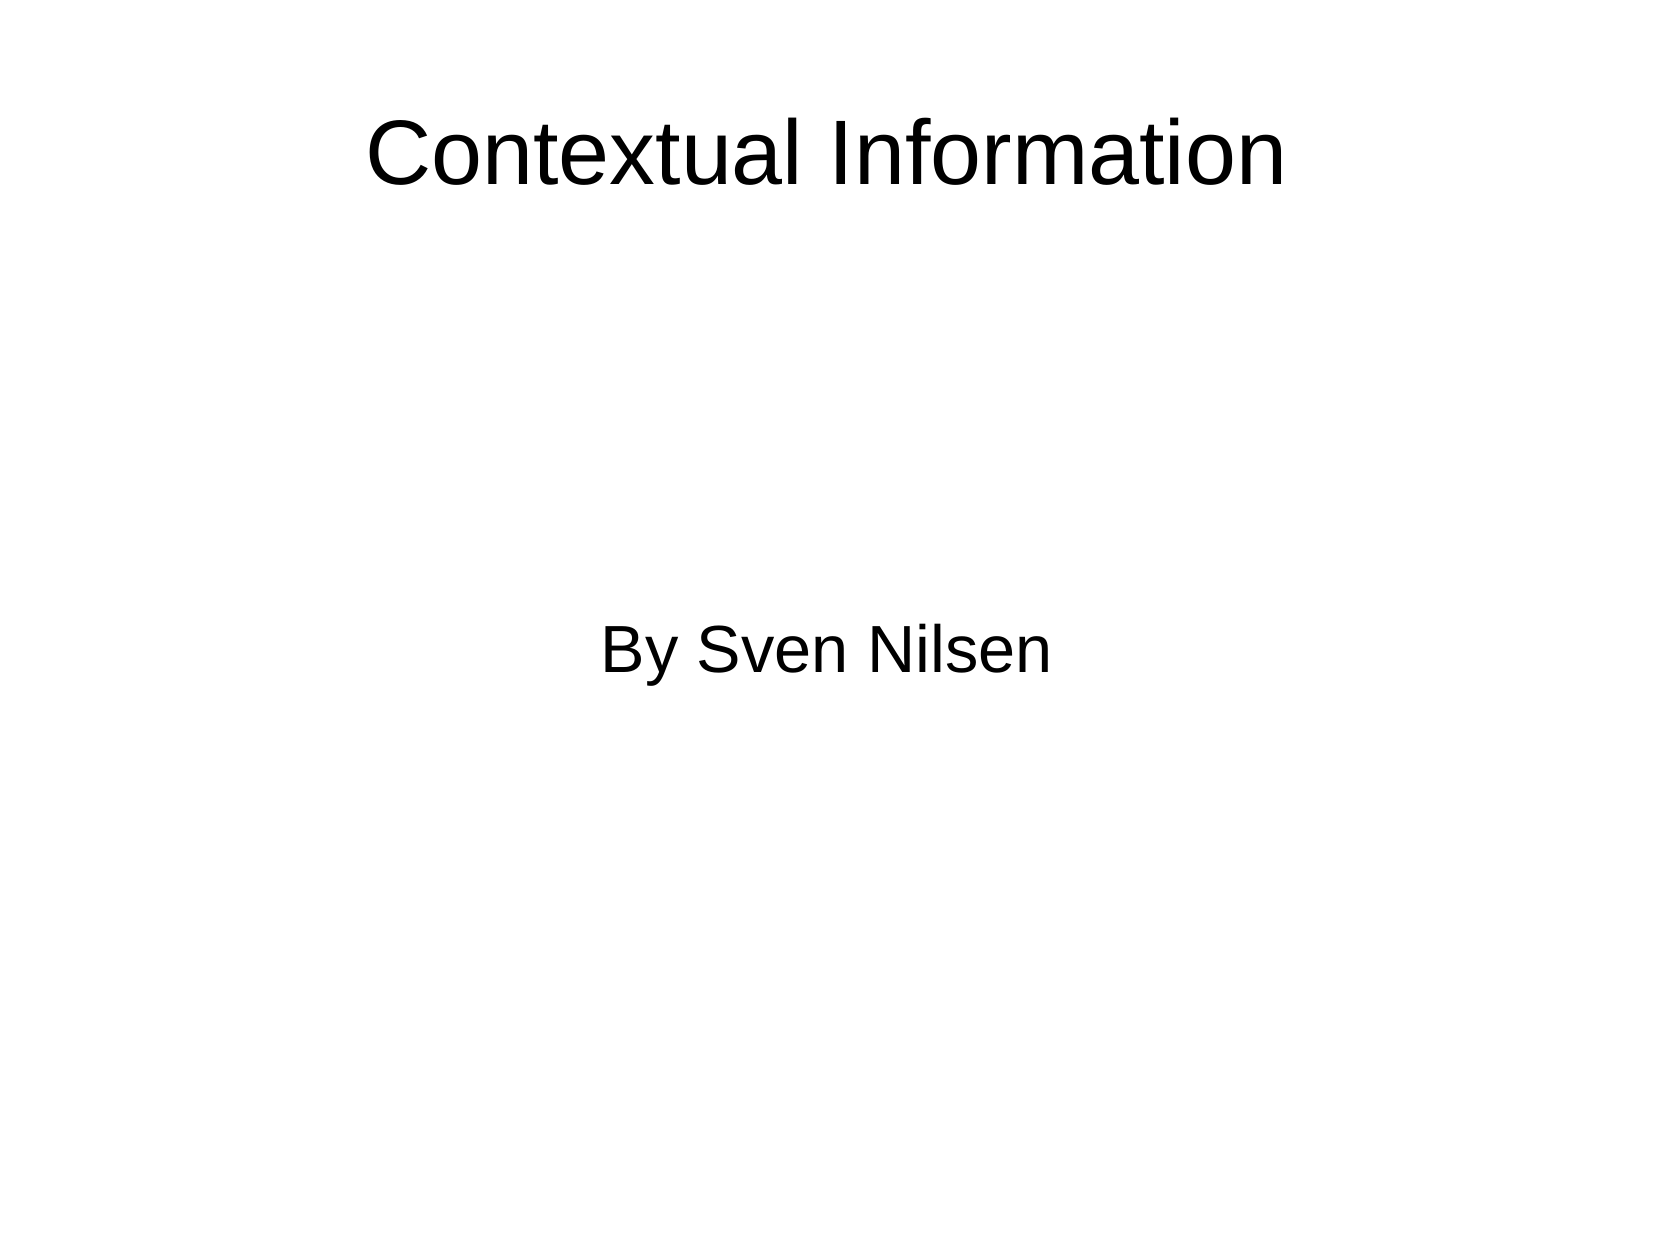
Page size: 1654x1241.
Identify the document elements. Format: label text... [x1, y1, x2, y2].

title Contextual Information [82, 49, 1571, 257]
subtitle By Sven Nilsen [82, 290, 1571, 1010]
